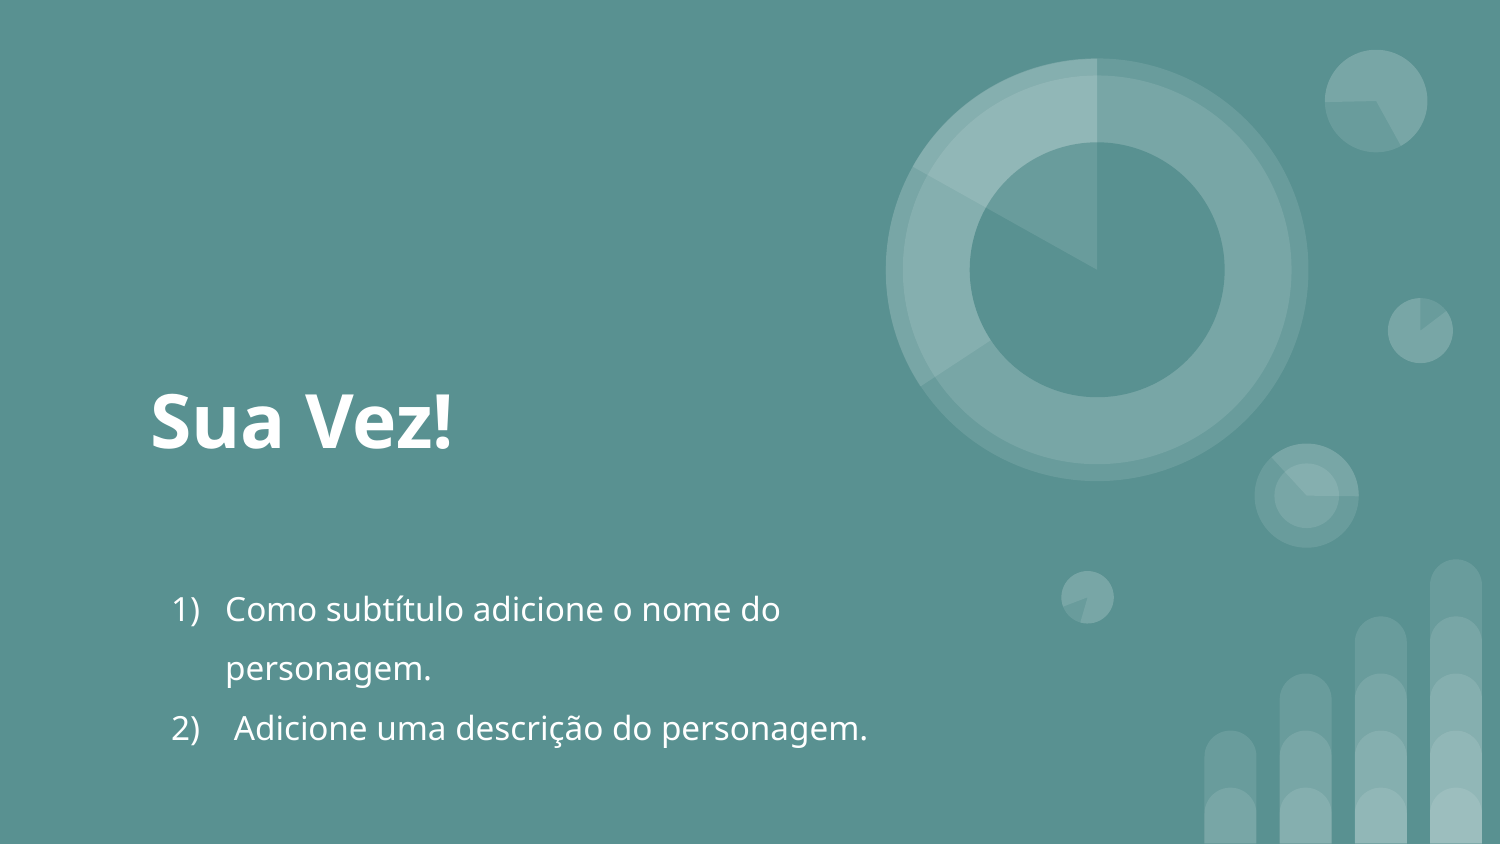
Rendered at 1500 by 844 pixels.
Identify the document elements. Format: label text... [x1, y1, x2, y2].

title Sua Vez! [135, 264, 834, 552]
subtitle Como subtítulo adicione o nome do personagem. Adicione uma descrição do personagem. [135, 552, 971, 814]
